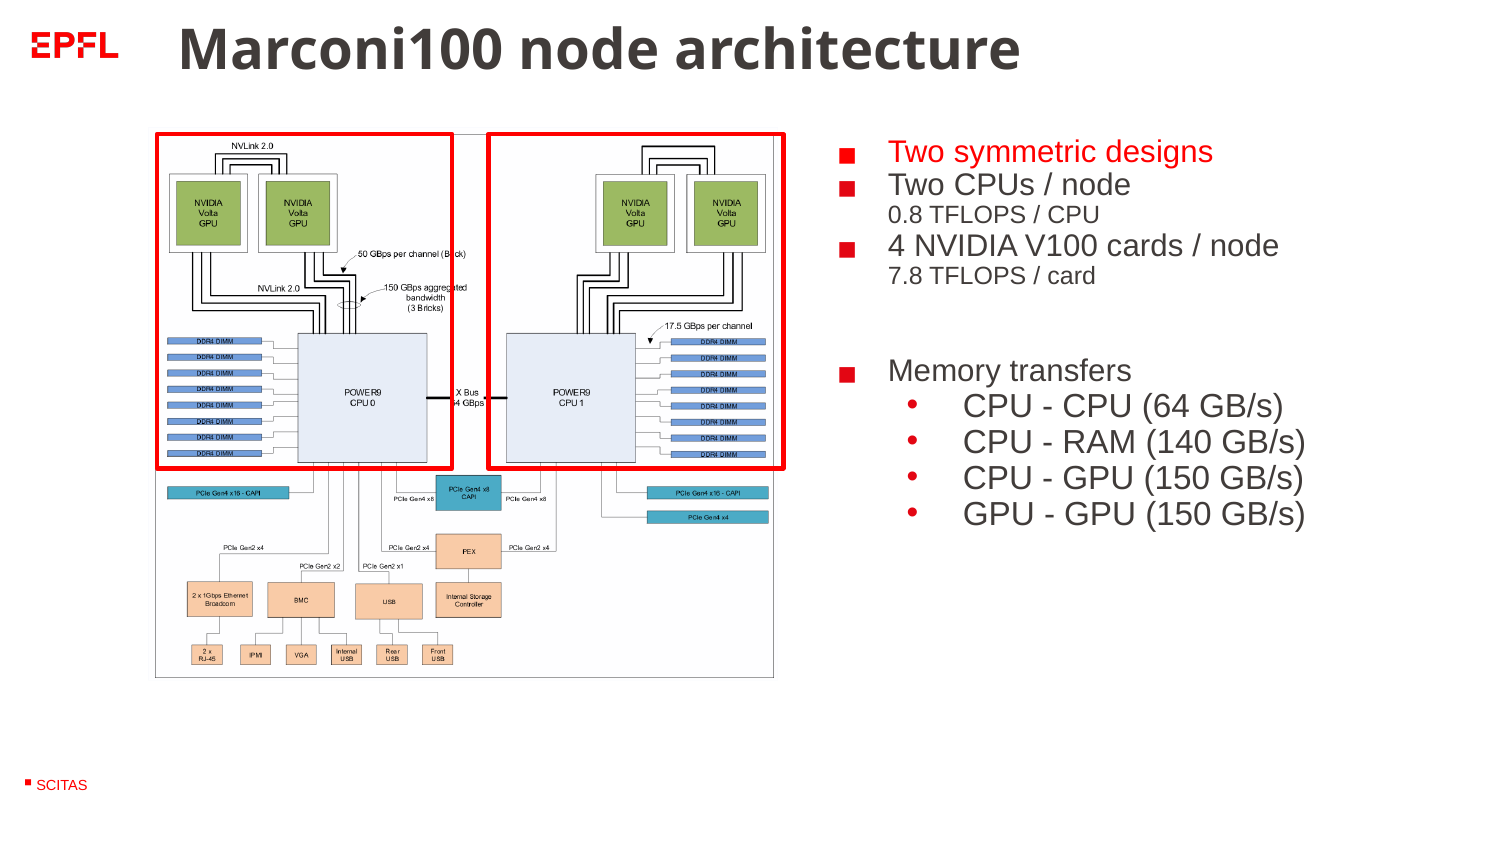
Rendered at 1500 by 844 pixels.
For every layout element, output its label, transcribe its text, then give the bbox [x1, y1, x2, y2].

picture [148, 127, 778, 682]
title Marconi100 node architecture [148, 21, 1416, 198]
picture [21, 21, 129, 69]
picture [491, 136, 778, 466]
list Two symmetric designs Two CPUs / node 0.8 TFLOPS / CPU 4 NVIDIA V100 cards / node 7.8 TFLOPS / card Memory transfers CPU - CPU (64 GB/s) CPU - RAM (140 GB/s) CPU - GPU (150 GB/s) GPU - GPU (150 GB/s) [783, 198, 1413, 844]
